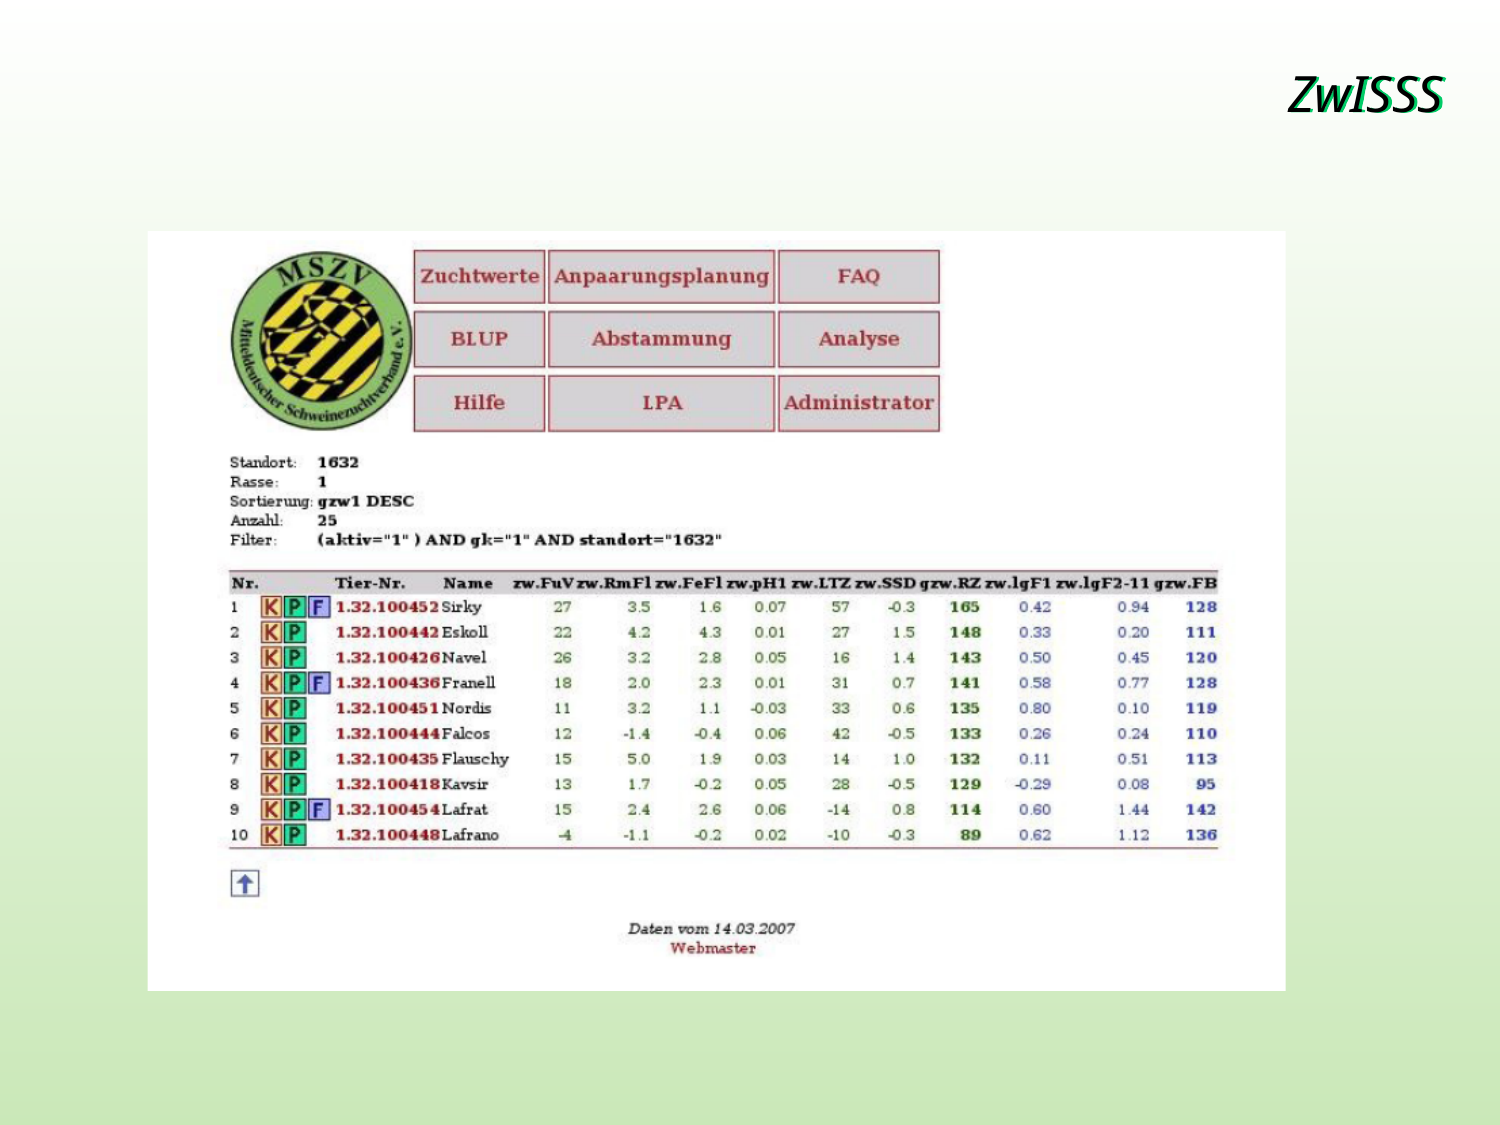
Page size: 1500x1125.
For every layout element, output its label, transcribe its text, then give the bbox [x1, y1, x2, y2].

picture [147, 231, 1286, 991]
title ZwISSS [183, 59, 1459, 135]
